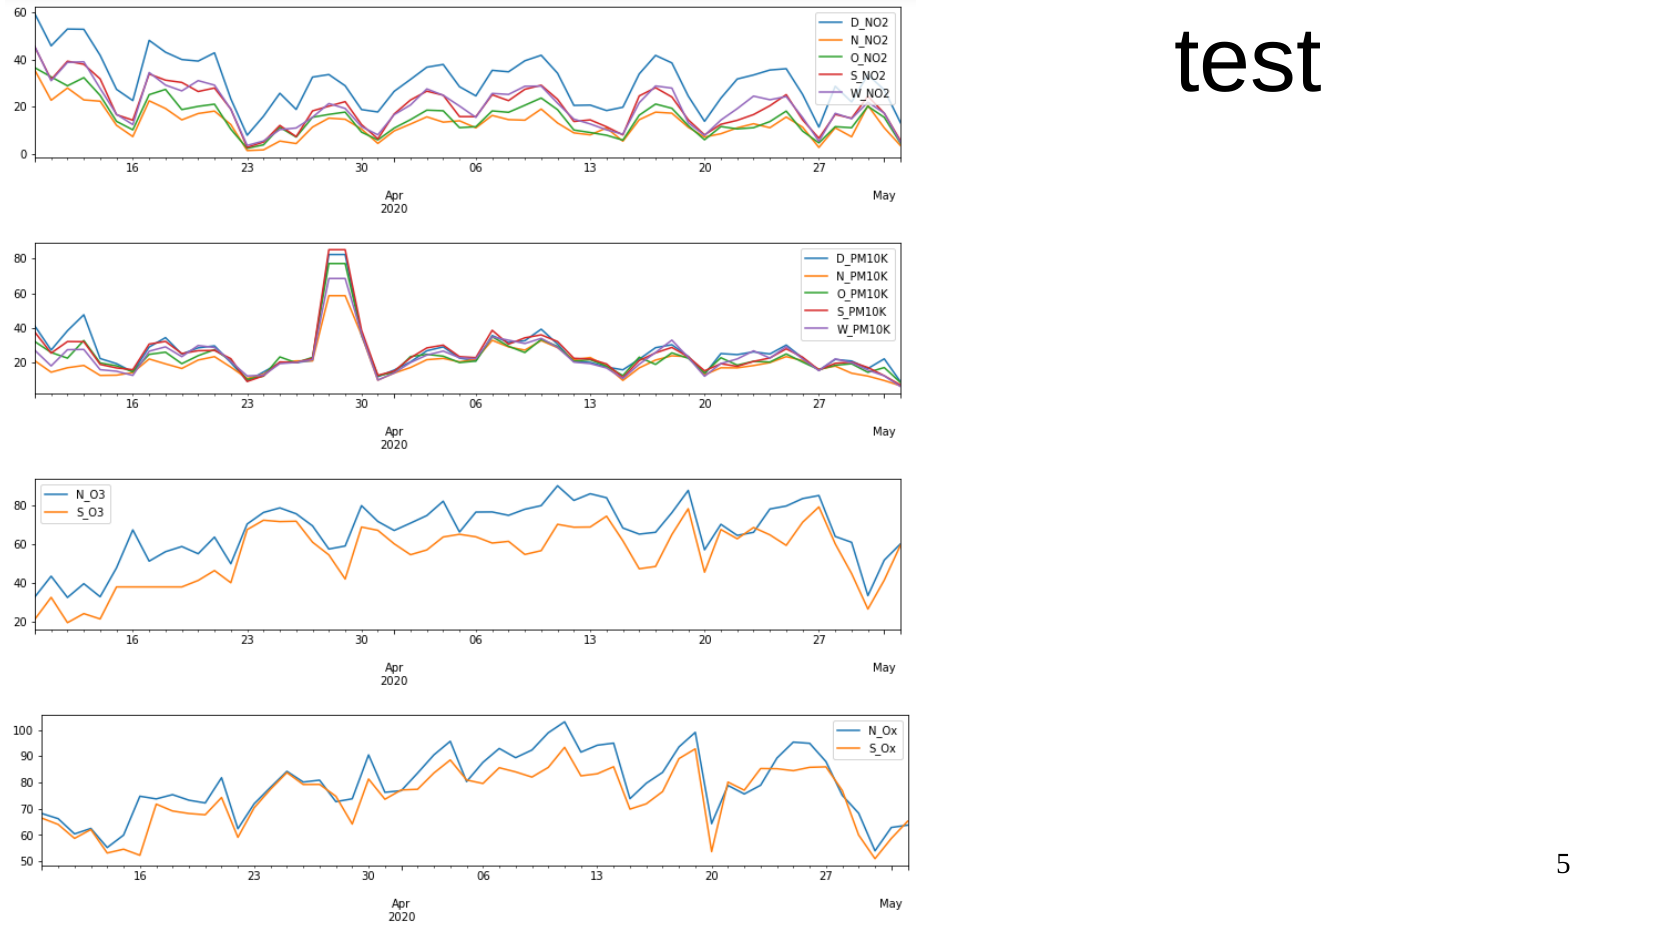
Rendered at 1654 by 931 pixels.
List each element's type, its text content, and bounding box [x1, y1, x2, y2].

title test [885, 8, 1613, 111]
picture [5, 0, 916, 931]
